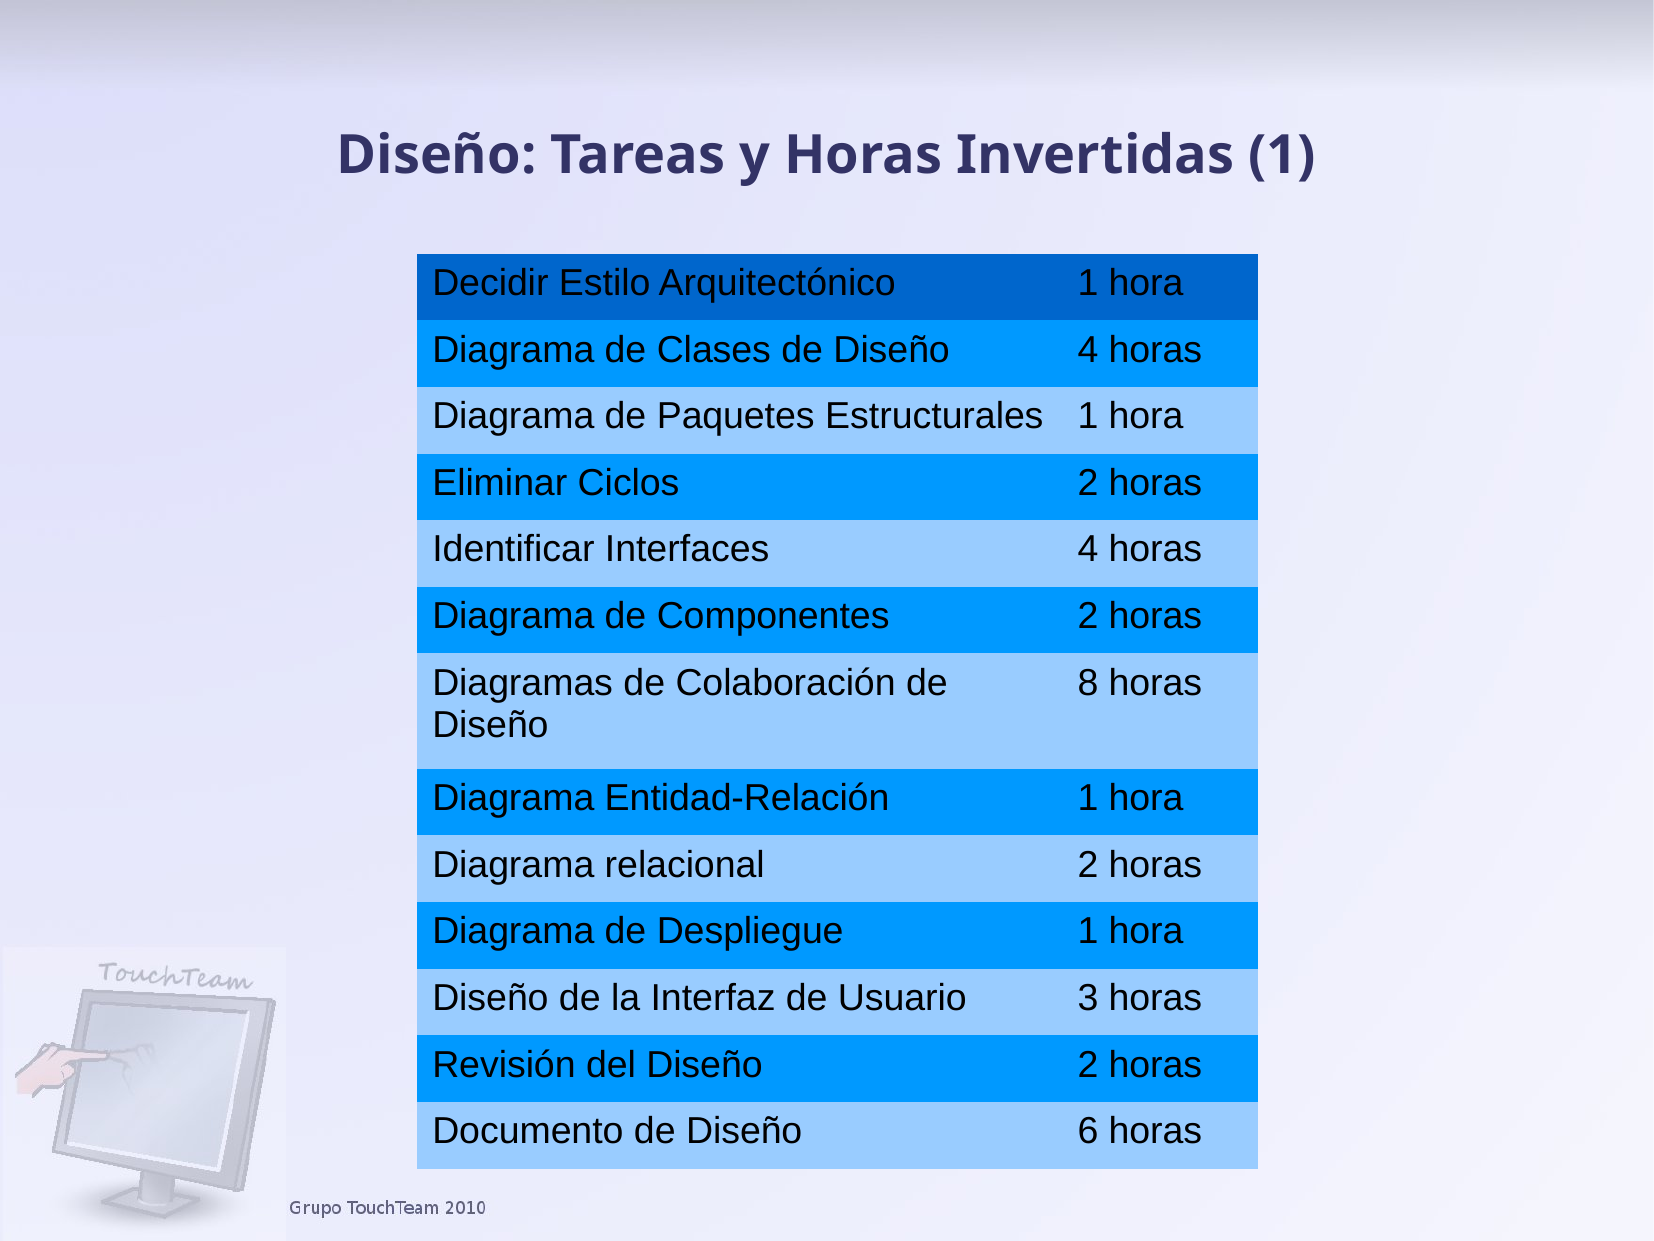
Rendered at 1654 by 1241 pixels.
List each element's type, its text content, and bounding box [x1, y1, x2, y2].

table_cell 2 horas [1063, 835, 1258, 902]
table_header 1 hora [1063, 254, 1258, 320]
table_cell 1 hora [1063, 902, 1258, 969]
table_cell Diagrama de Paquetes Estructurales [417, 387, 1063, 454]
table_cell Diagrama Entidad-Relación [417, 769, 1063, 835]
table_cell Documento de Diseño [417, 1102, 1063, 1169]
table_cell Diagrama de Clases de Diseño [417, 320, 1063, 387]
title Diseño: Tareas y Horas Invertidas (1) [82, 56, 1571, 250]
table_cell 1 hora [1063, 387, 1258, 454]
table_cell Identificar Interfaces [417, 520, 1063, 587]
table_cell Diagramas de Colaboración de Diseño [417, 653, 1063, 769]
table_cell 6 horas [1063, 1102, 1258, 1169]
table_cell Diagrama de Despliegue [417, 902, 1063, 969]
table_cell 4 horas [1063, 320, 1258, 387]
table_cell Diagrama de Componentes [417, 587, 1063, 653]
table_cell 1 hora [1063, 769, 1258, 835]
table_cell 2 horas [1063, 454, 1258, 520]
table_cell Eliminar Ciclos [417, 454, 1063, 520]
table_cell Revisión del Diseño [417, 1035, 1063, 1102]
table_cell 3 horas [1063, 969, 1258, 1035]
table_cell 4 horas [1063, 520, 1258, 587]
table_cell Diagrama relacional [417, 835, 1063, 902]
table_cell 2 horas [1063, 1035, 1258, 1102]
table_cell Diseño de la Interfaz de Usuario [417, 969, 1063, 1035]
table_cell 8 horas [1063, 653, 1258, 769]
picture [0, 0, 1654, 1241]
table_cell 2 horas [1063, 587, 1258, 653]
table_header Decidir Estilo Arquitectónico [417, 254, 1063, 320]
